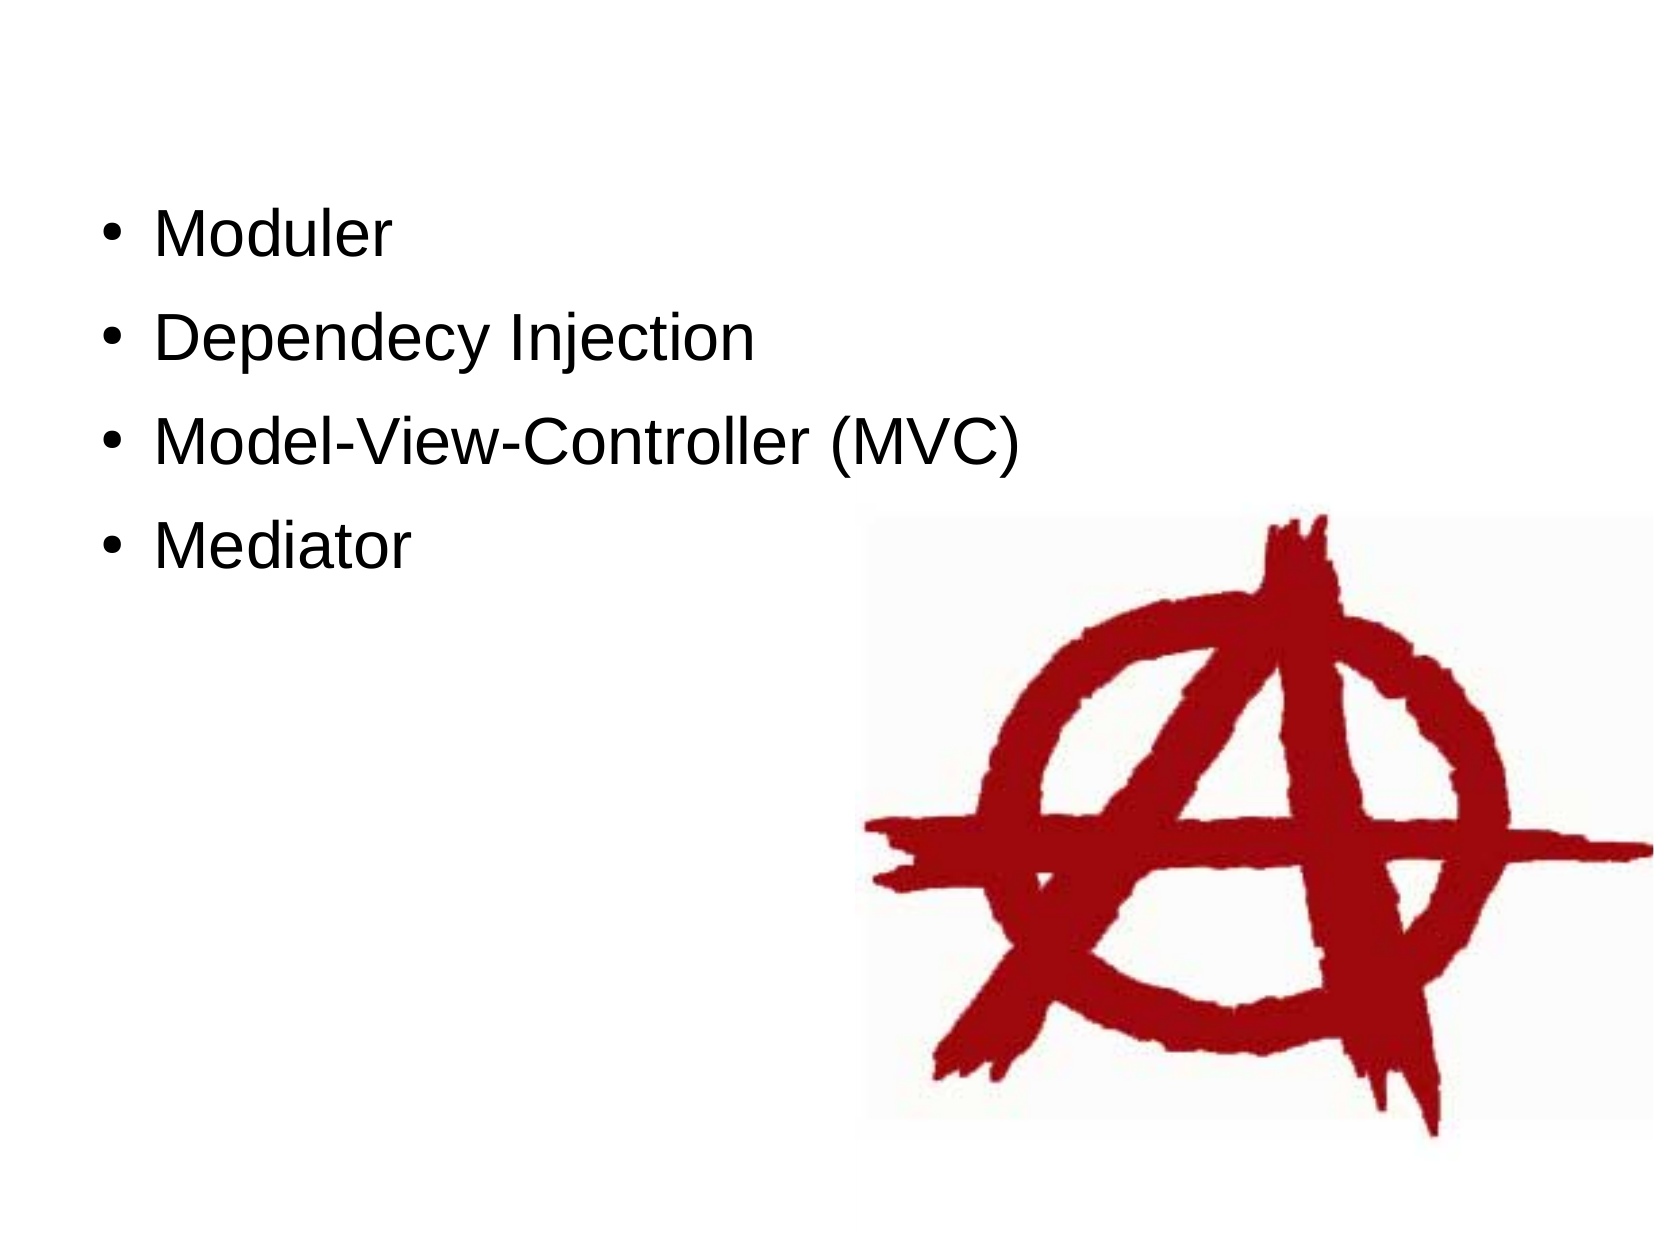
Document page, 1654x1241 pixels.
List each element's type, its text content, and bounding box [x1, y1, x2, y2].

list Moduler Dependecy Injection Model-View-Controller (MVC) Mediator [82, 195, 1571, 916]
picture [855, 464, 1654, 1232]
